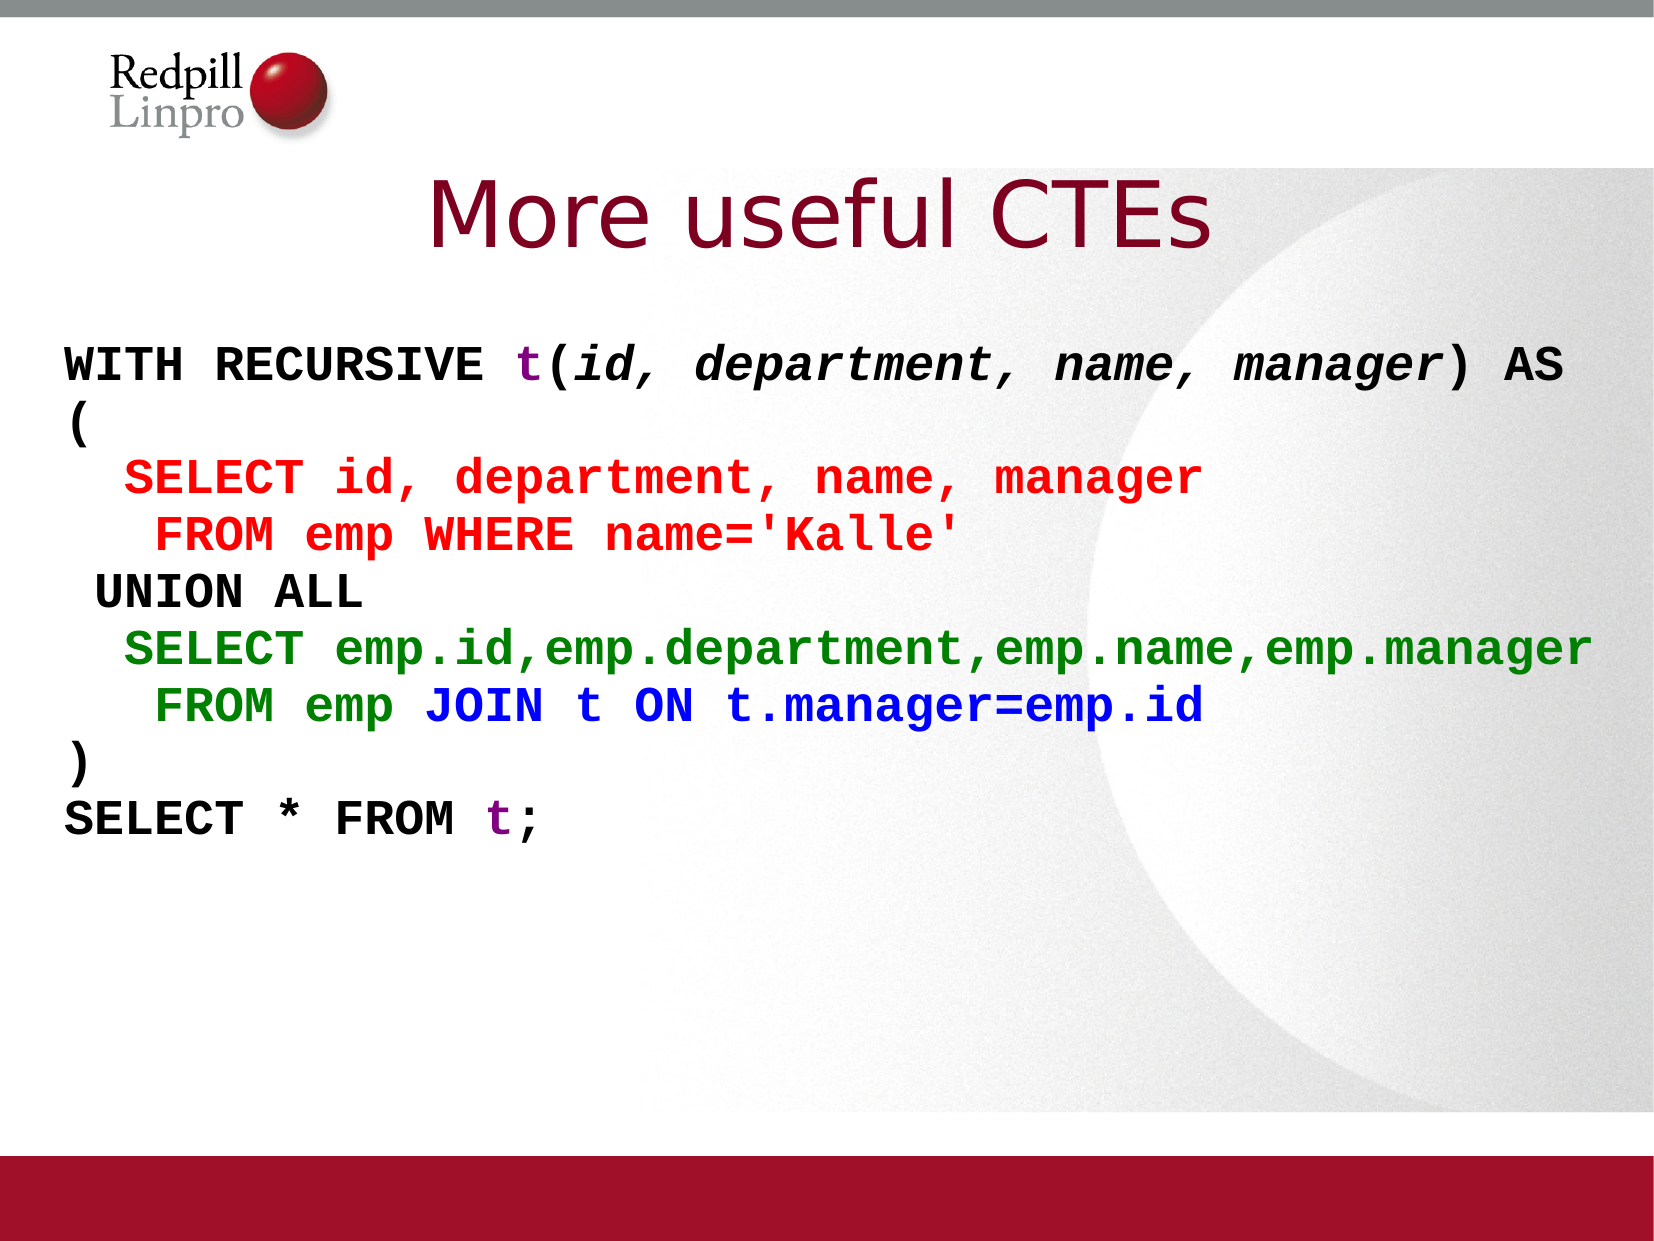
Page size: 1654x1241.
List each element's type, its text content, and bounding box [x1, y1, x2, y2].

picture [0, 0, 1654, 1241]
title More useful CTEs [76, 147, 1565, 285]
text_box WITH RECURSIVE t(id, department, name, manager) AS ( SELECT id, department, name, manager FROM emp WHERE name='Kalle' UNION ALL SELECT emp.id,emp.department,emp.name,emp.manager FROM emp JOIN t ON t.manager=emp.id ) SELECT * FROM t; [49, 331, 1635, 914]
